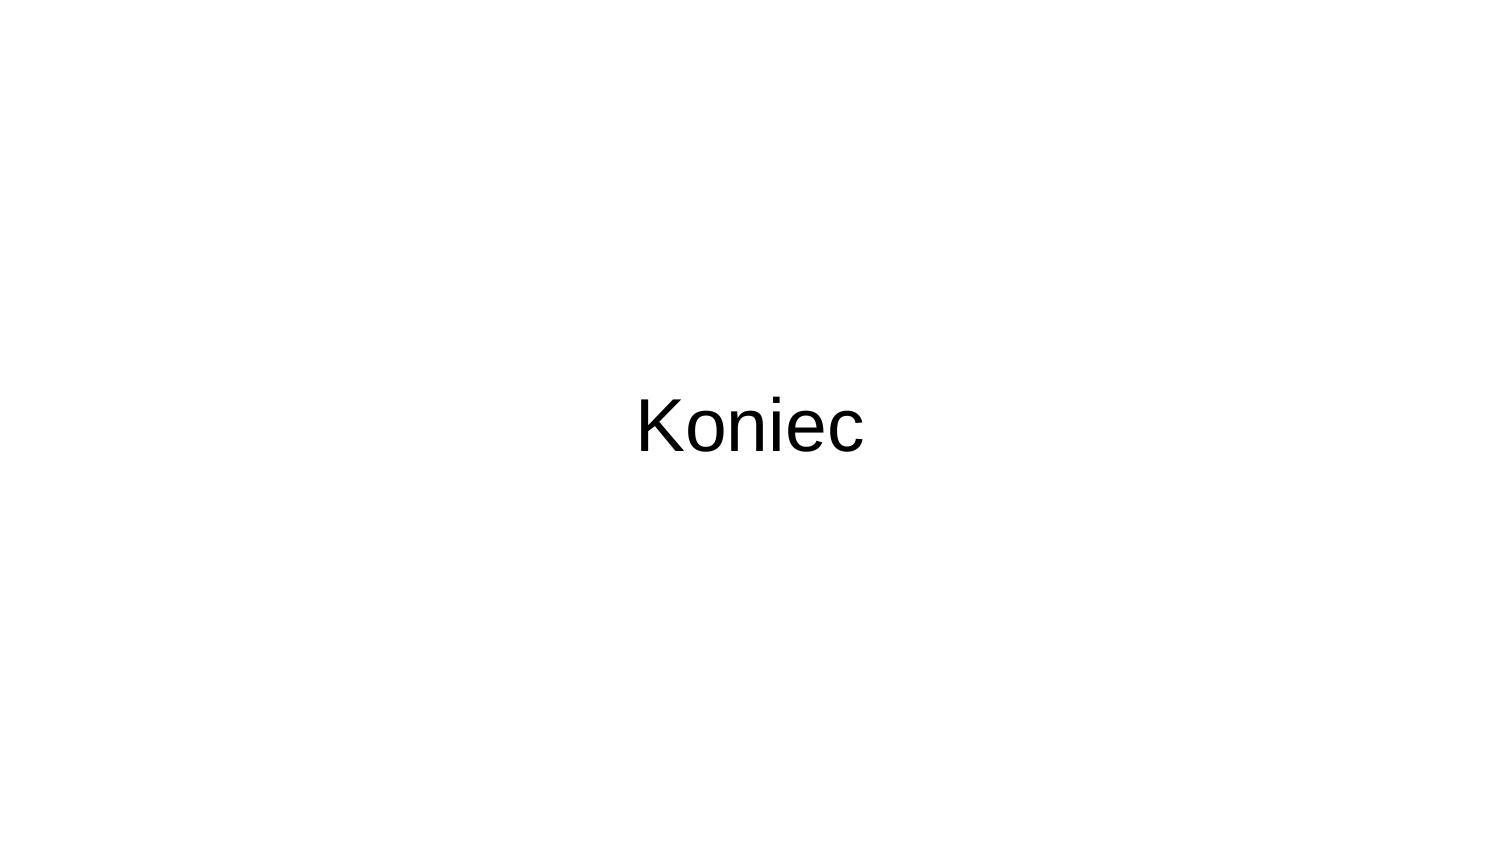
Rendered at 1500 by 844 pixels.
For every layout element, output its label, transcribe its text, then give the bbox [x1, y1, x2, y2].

title Koniec [51, 352, 1449, 491]
